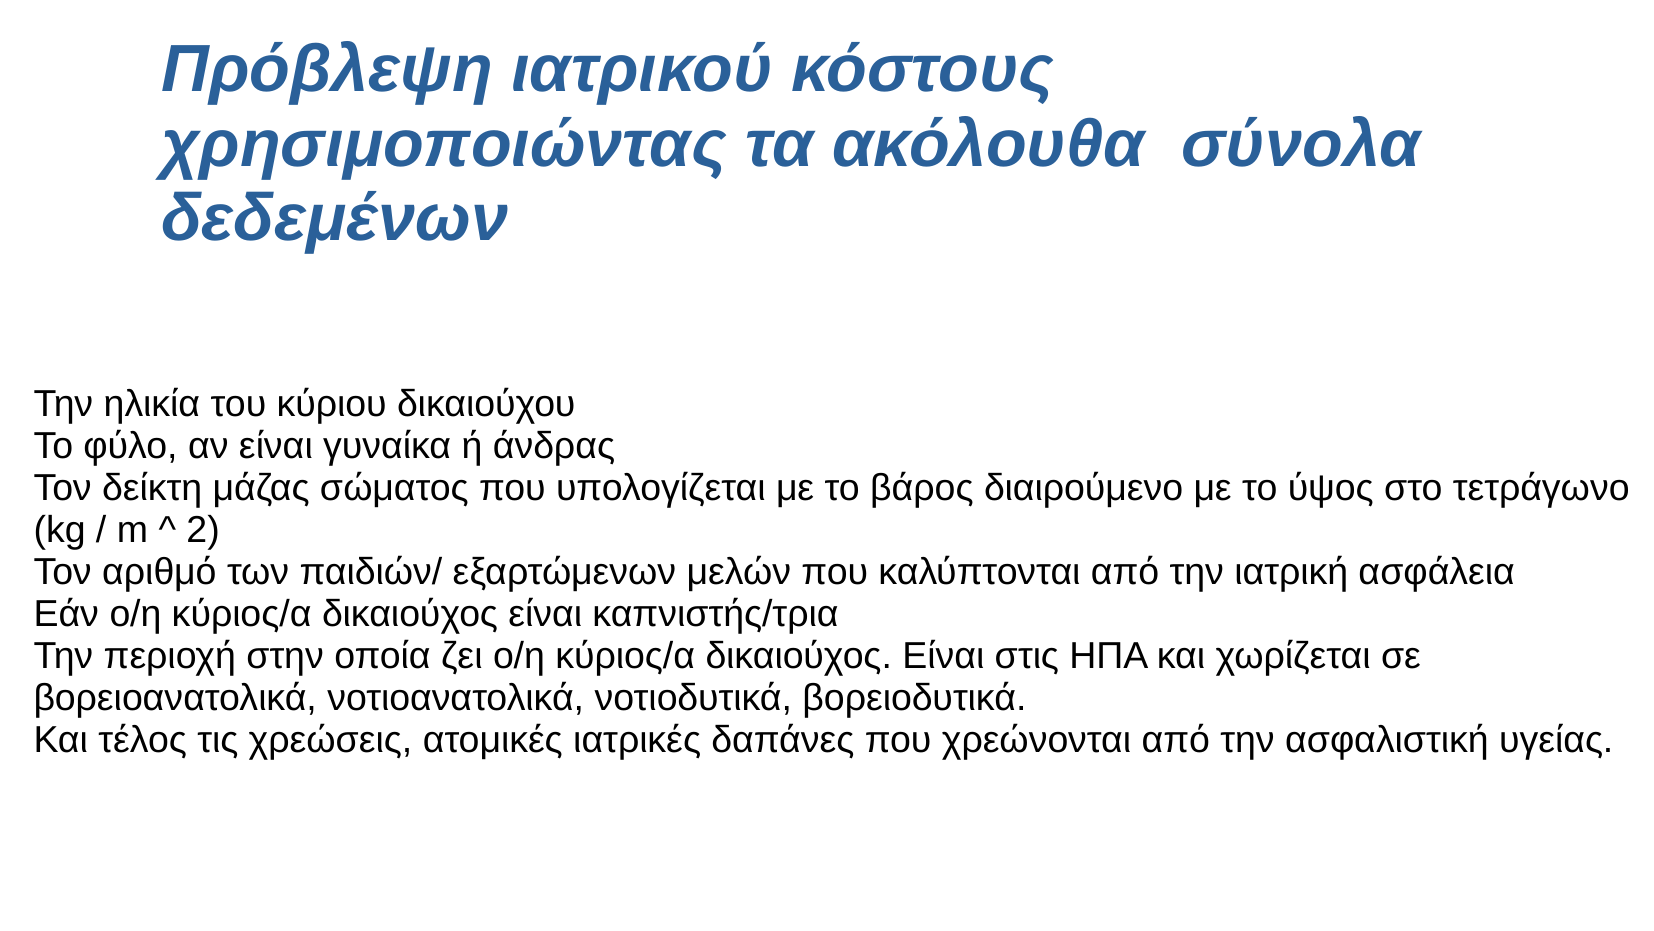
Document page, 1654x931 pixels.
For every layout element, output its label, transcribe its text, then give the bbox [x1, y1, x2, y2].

text_box Πρόβλεψη ιατρικού κόστους χρησιμοποιώντας τα ακόλουθα σύνολα δεδεμένων [146, 23, 1501, 263]
text_box Την ηλικία του κύριου δικαιούχου Το φύλο, αν είναι γυναίκα ή άνδρας Τον δείκτη μάζας σώματος που υπολογίζεται με το βάρος διαιρούμενο με το ύψος στο τετράγωνο (kg / m ^ 2) Τον αριθμό των παιδιών/ εξαρτώμενων μελών που καλύπτονται από την ιατρική ασφάλεια Εάν ο/η κύριος/α δικαιούχος είναι καπνιστής/τρια Την περιοχή στην οποία ζει ο/η κύριος/α δικαιούχος. Είναι στις ΗΠΑ και χωρίζεται σε βορειοανατολικά, νοτιοανατολικά, νοτιοδυτικά, βορειοδυτικά. Και τέλος τις χρεώσεις, ατομικές ιατρικές δαπάνες που χρεώνονται από την ασφαλιστική υγείας. [18, 375, 1646, 768]
